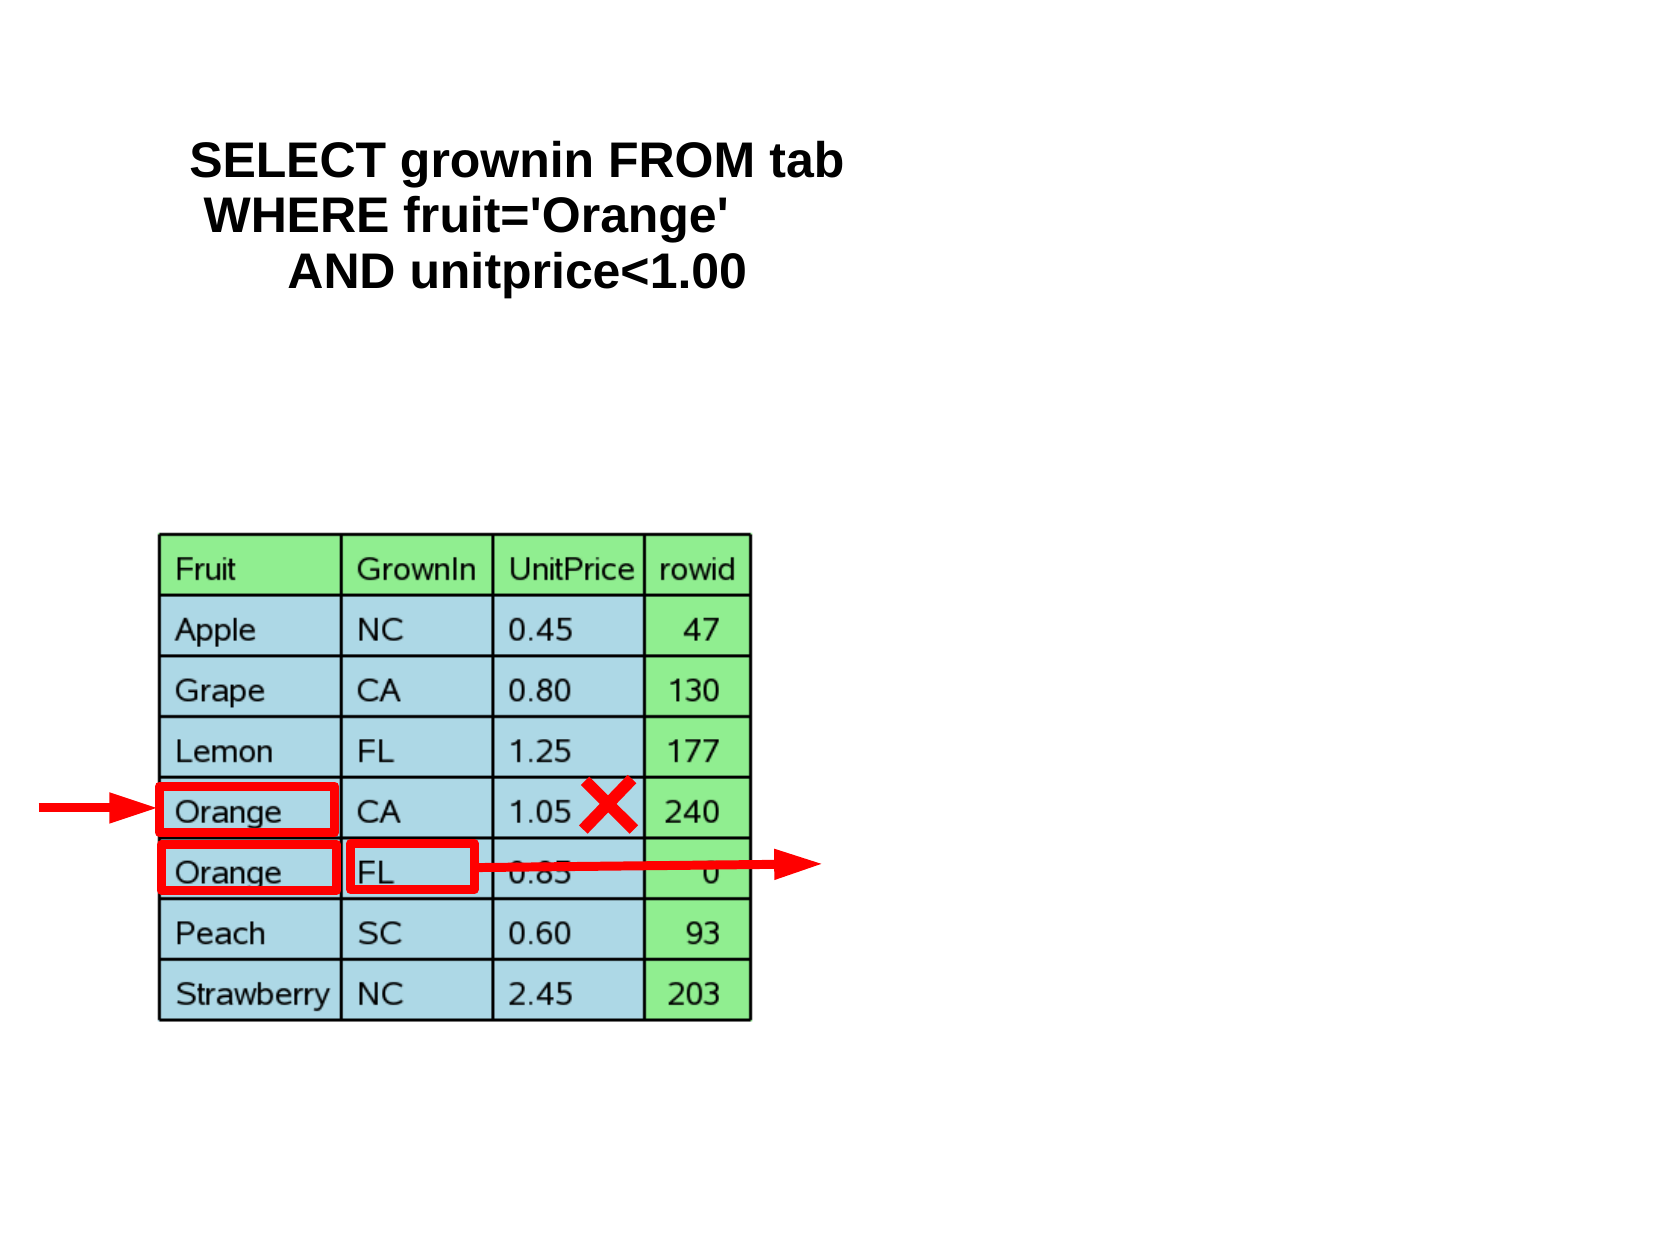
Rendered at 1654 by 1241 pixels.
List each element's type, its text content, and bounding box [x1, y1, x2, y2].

picture [164, 791, 330, 828]
picture [143, 518, 766, 1037]
text_box SELECT grownin FROM tab WHERE fruit='Orange' AND unitprice<1.00 [174, 124, 860, 312]
picture [355, 848, 470, 885]
